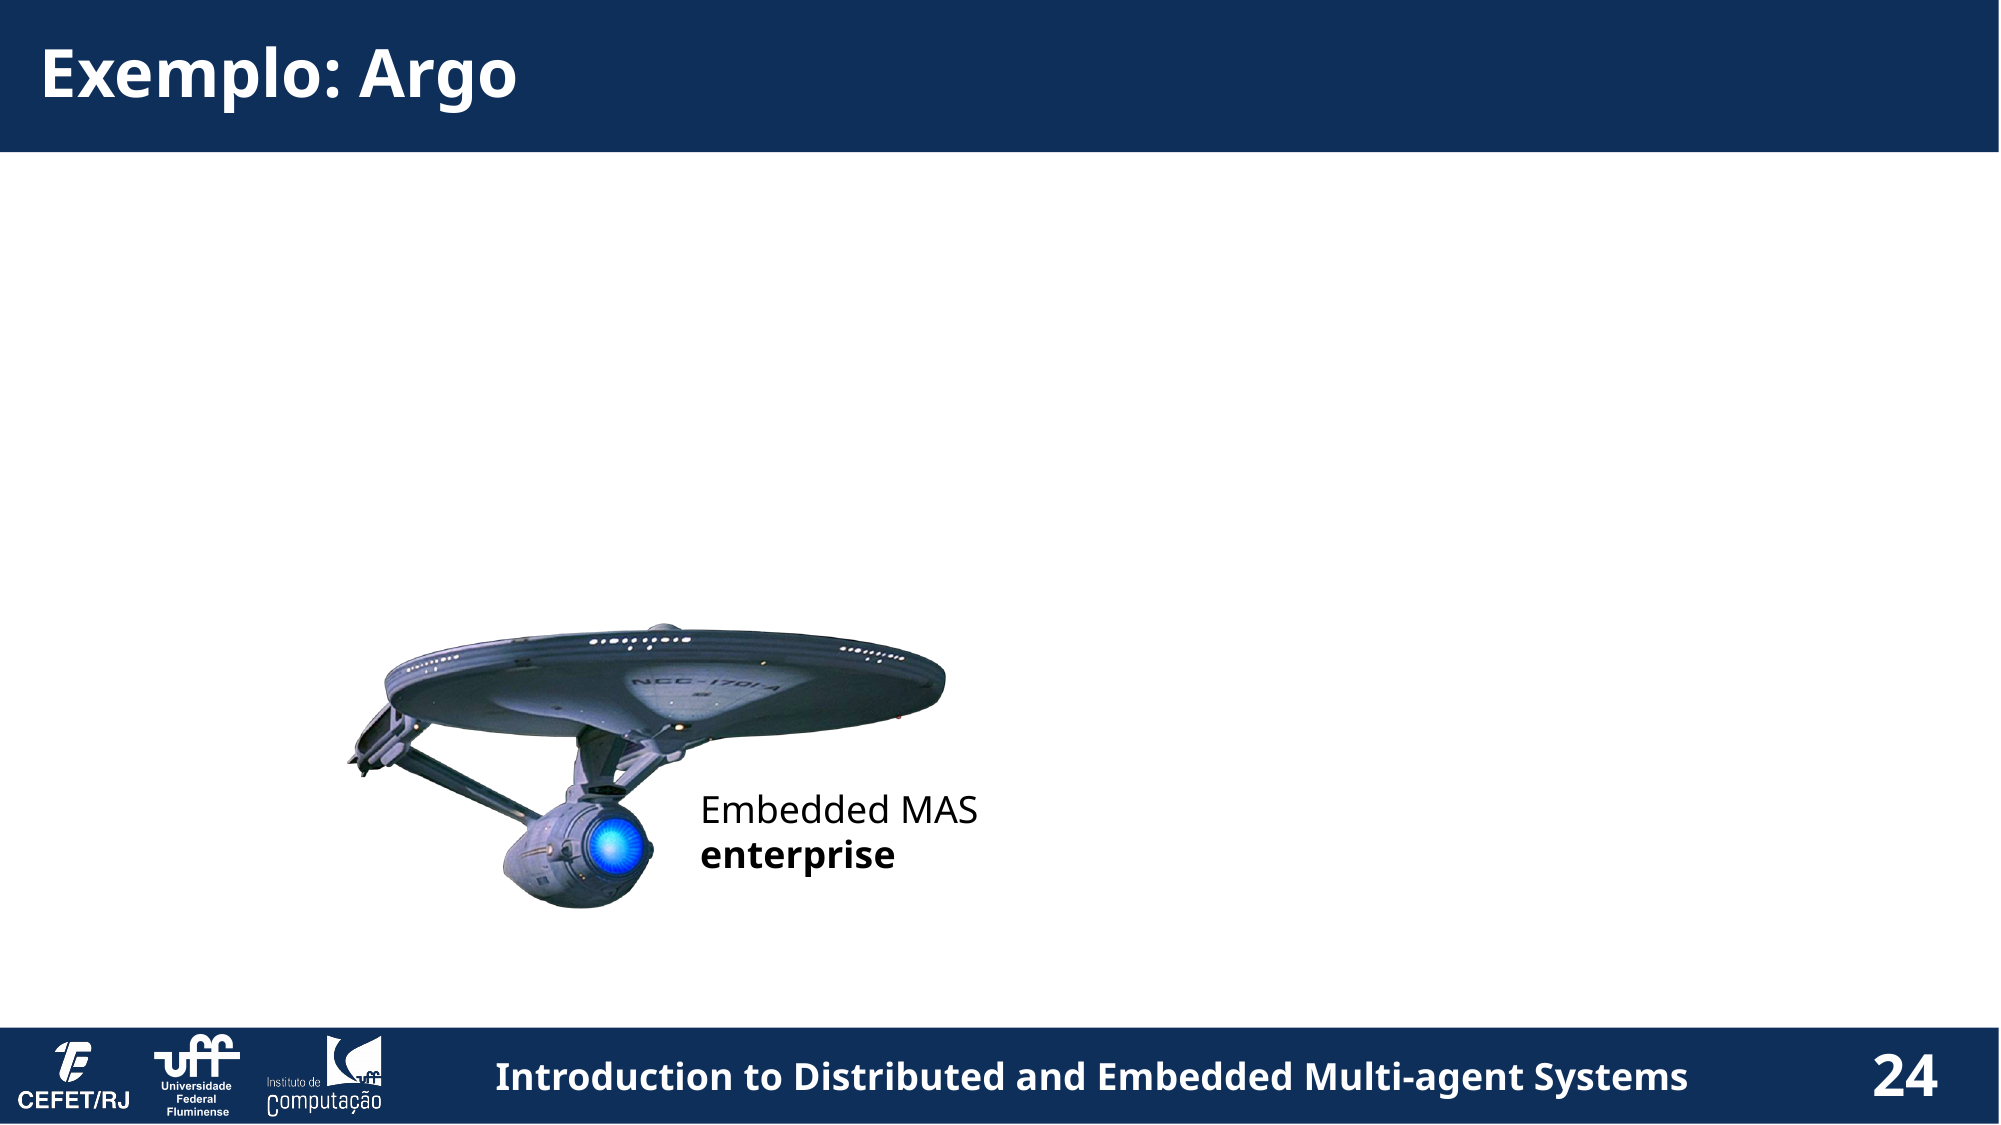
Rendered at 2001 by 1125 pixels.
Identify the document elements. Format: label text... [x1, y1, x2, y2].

text_box Embedded MAS enterprise [685, 779, 1024, 884]
text_box Exemplo: Argo [25, 23, 1999, 119]
picture [18, 1021, 129, 1125]
picture [265, 1033, 383, 1117]
picture [346, 622, 946, 909]
picture [153, 1033, 241, 1121]
